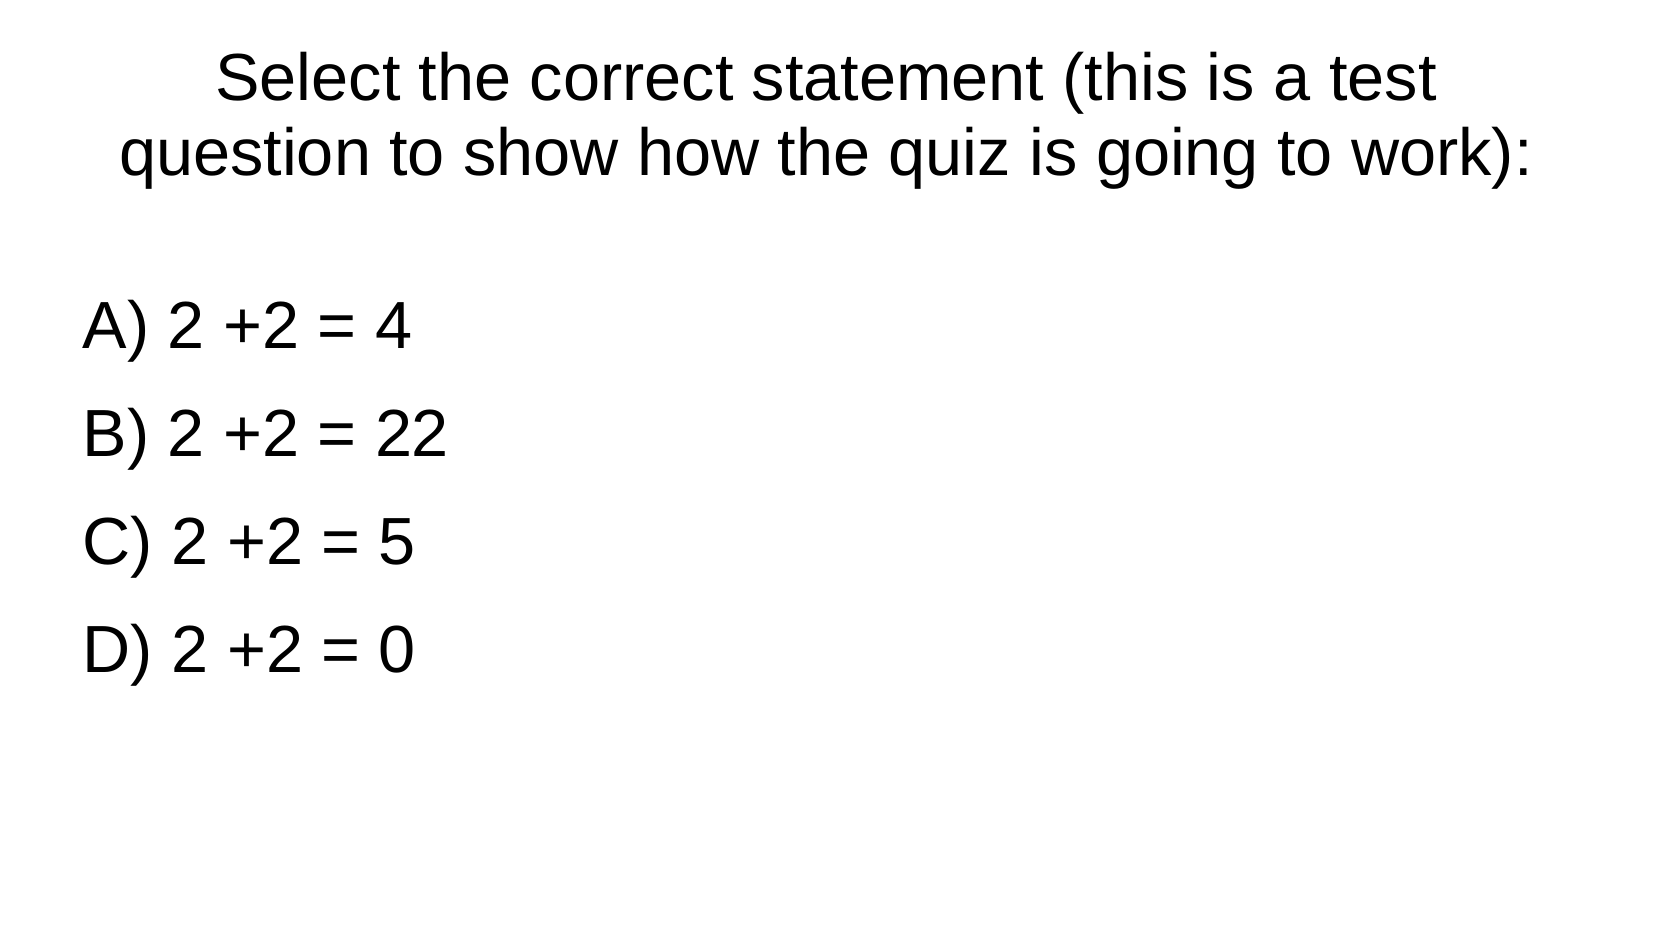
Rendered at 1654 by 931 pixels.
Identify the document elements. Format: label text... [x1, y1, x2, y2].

title Select the correct statement (this is a test question to show how the quiz is going to work): [82, 37, 1571, 193]
subtitle 2 +2 = 4 2 +2 = 22 2 +2 = 5 2 +2 = 0 [82, 217, 1571, 758]
